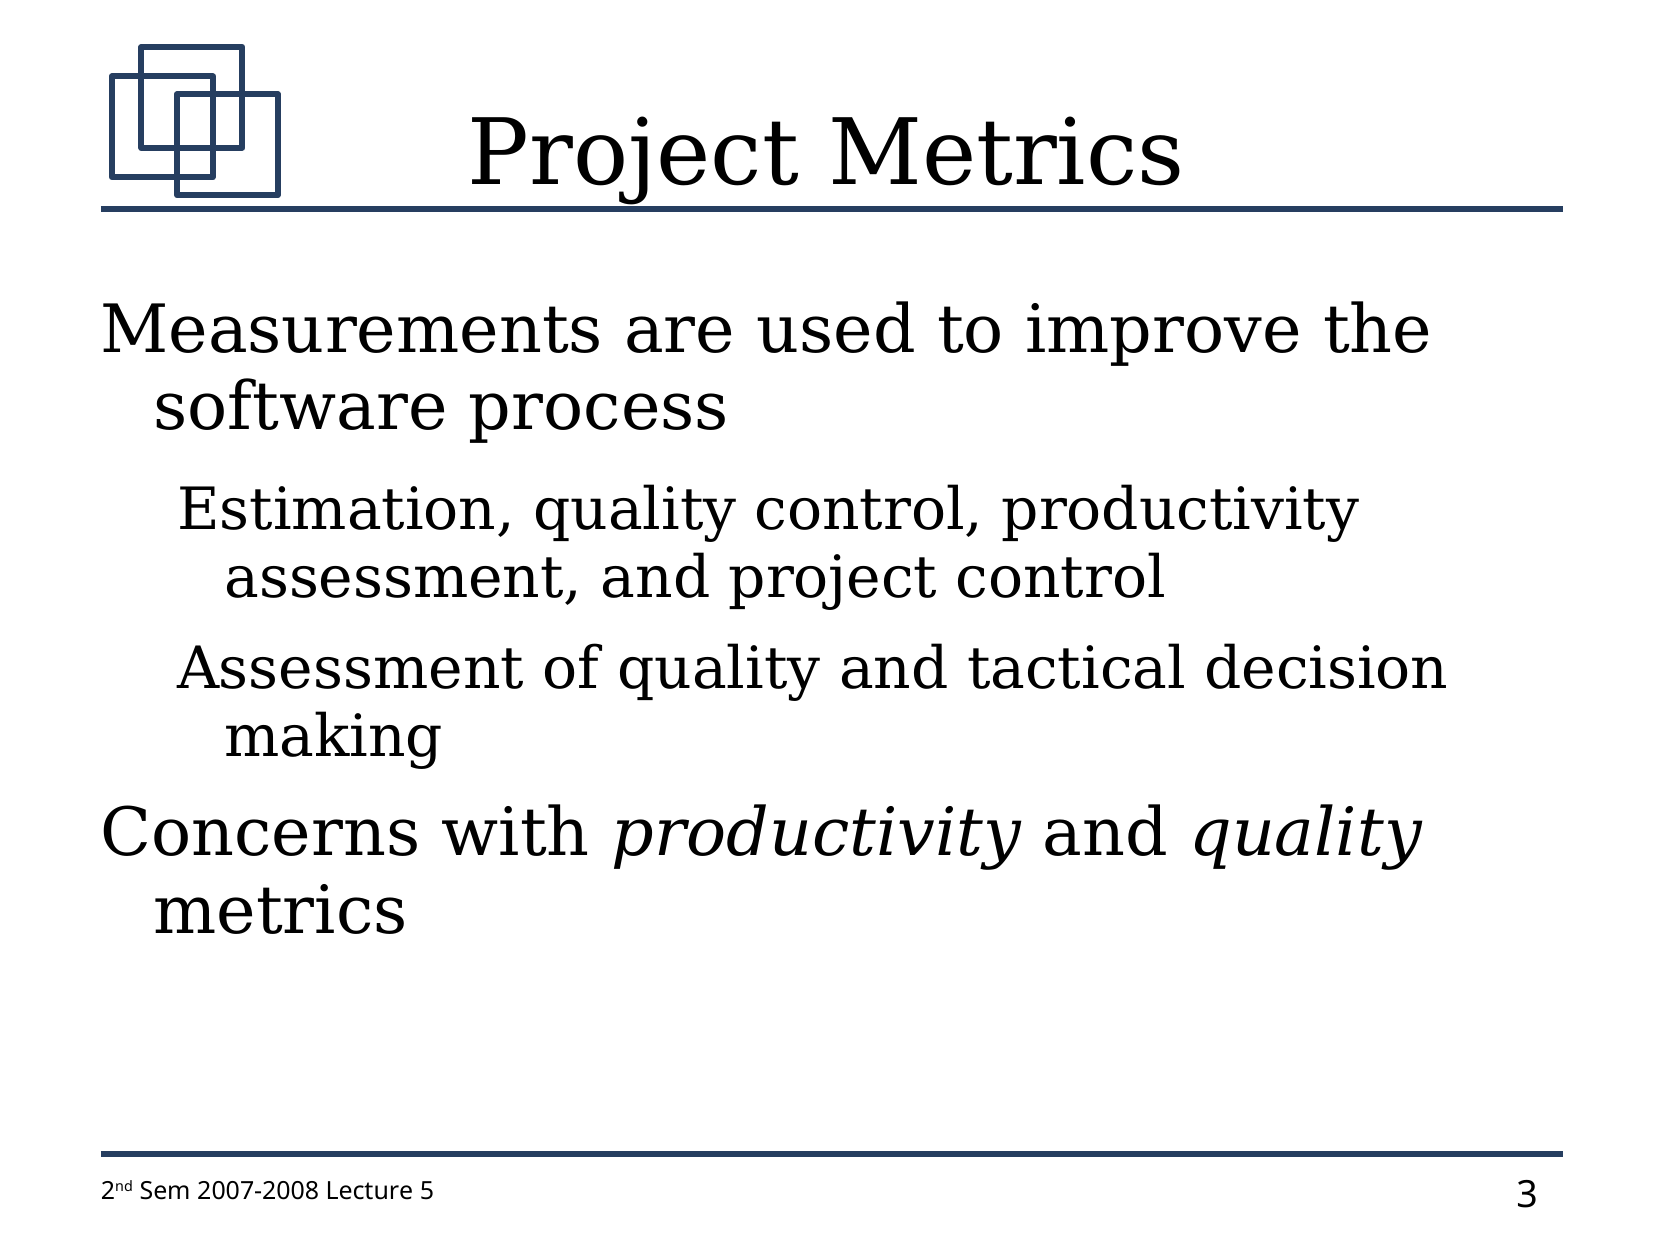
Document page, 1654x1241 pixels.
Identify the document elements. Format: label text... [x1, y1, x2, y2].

list Measurements are used to improve the software process Estimation, quality control, productivity assessment, and project control Assessment of quality and tactical decision making Concerns with productivity and quality metrics [82, 290, 1571, 1109]
title Project Metrics [82, 49, 1571, 257]
